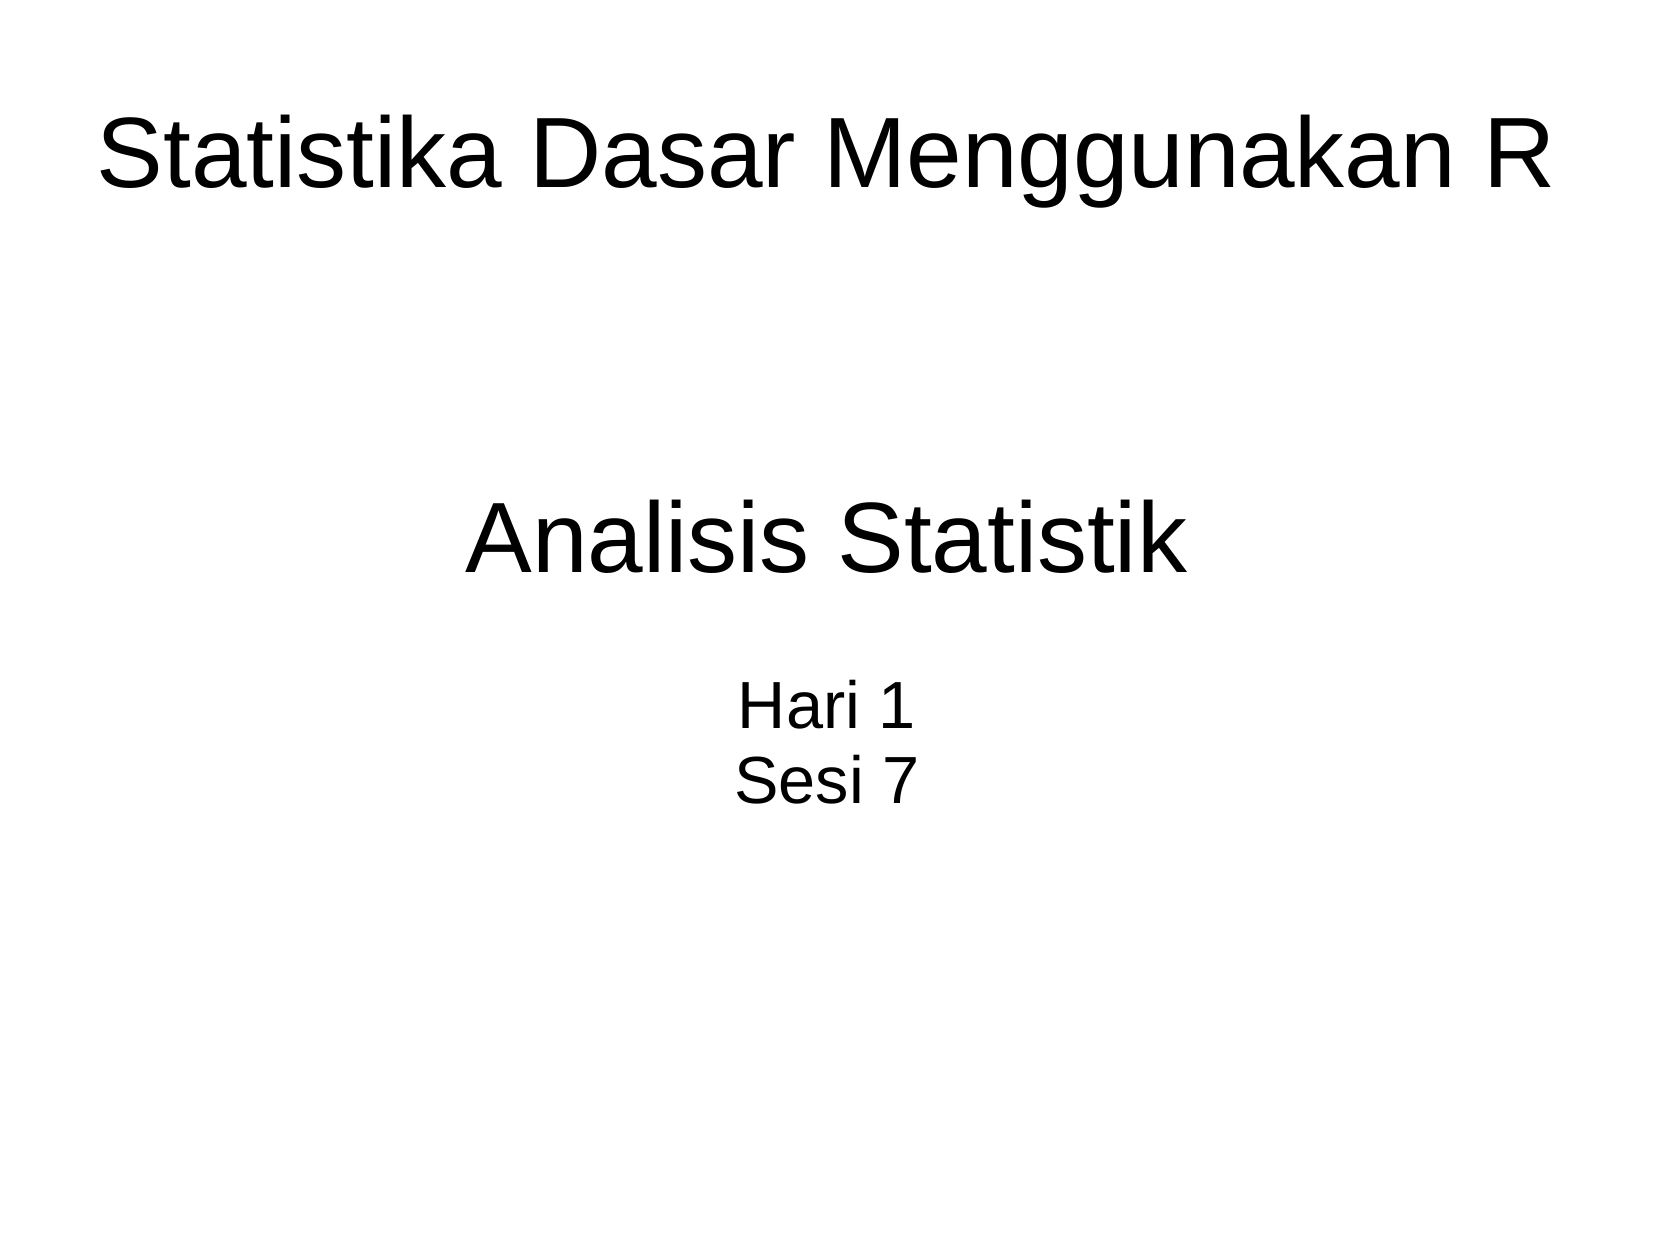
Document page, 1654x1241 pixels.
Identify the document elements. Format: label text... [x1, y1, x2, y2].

title Statistika Dasar Menggunakan R [82, 49, 1571, 257]
subtitle Analisis Statistik Hari 1 Sesi 7 [82, 290, 1571, 1010]
